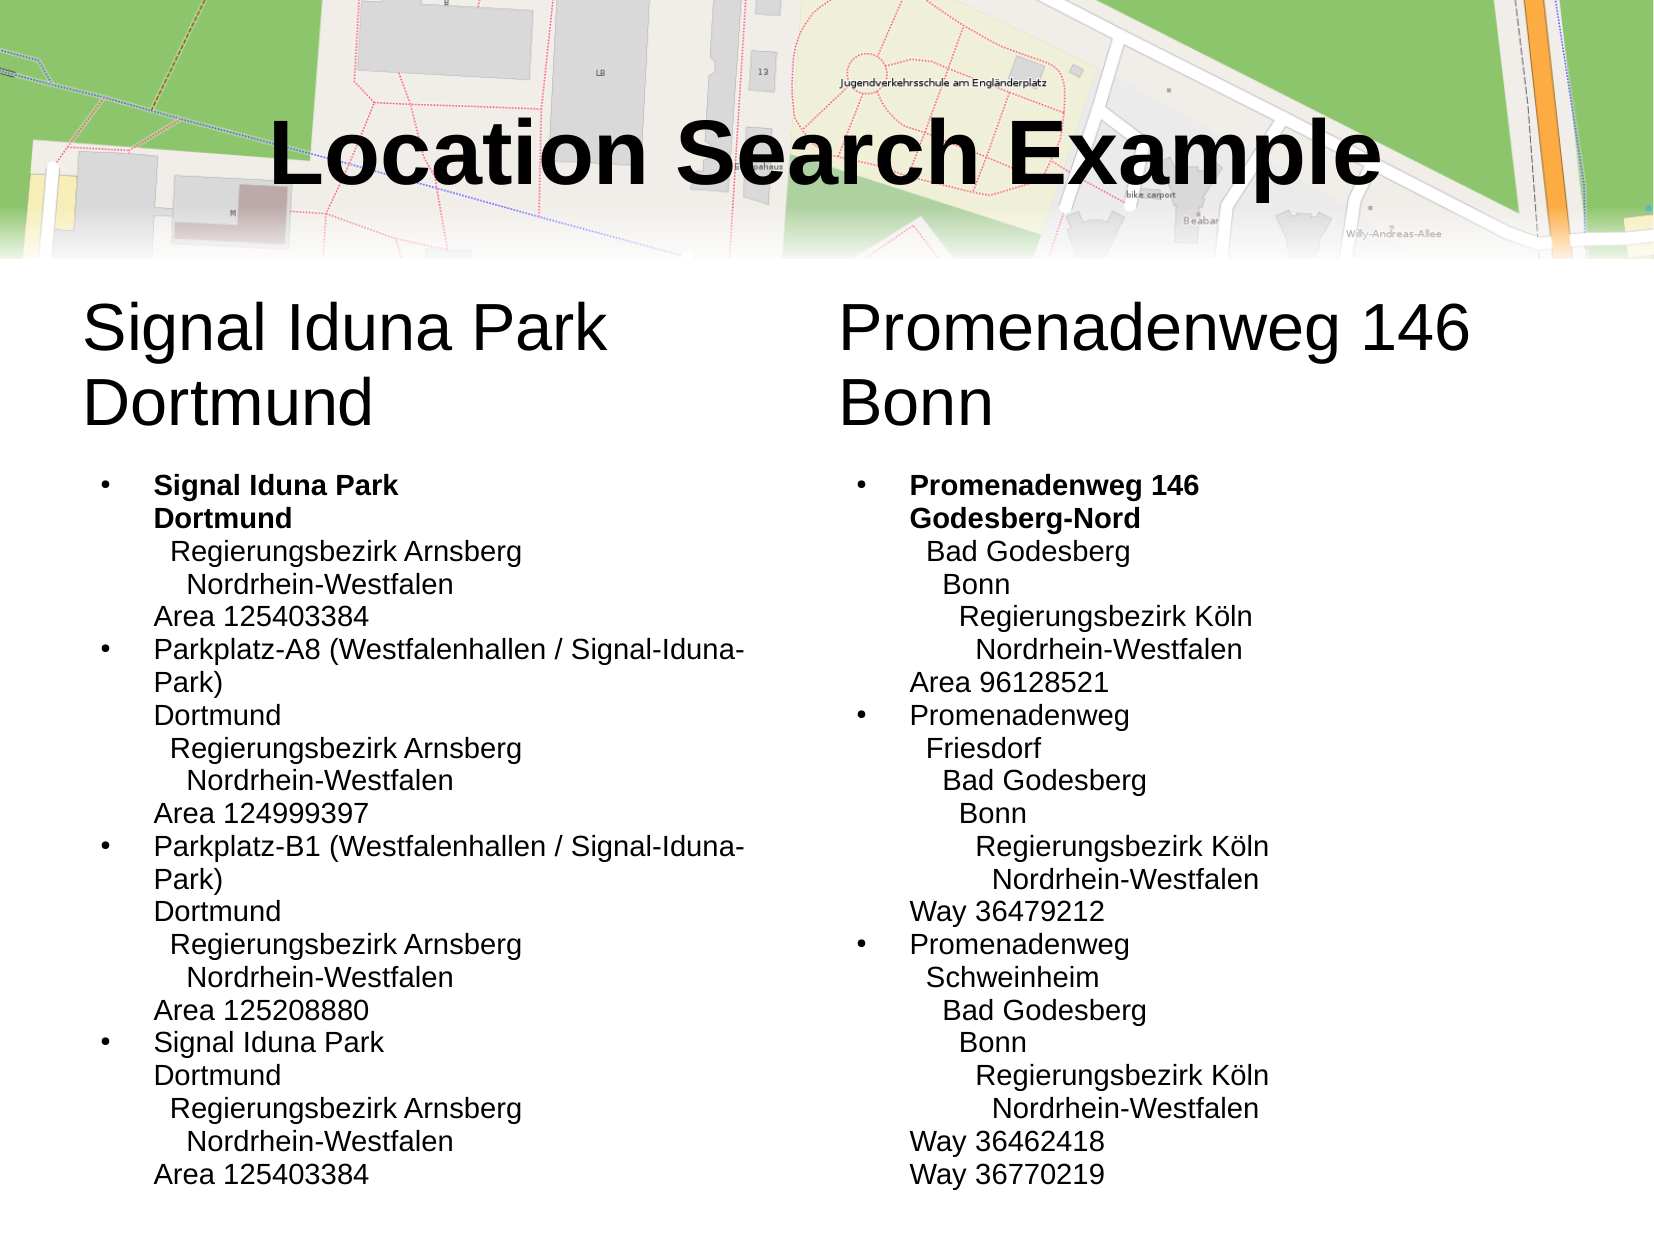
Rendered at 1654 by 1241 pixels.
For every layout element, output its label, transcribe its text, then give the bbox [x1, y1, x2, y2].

picture [0, 0, 1654, 211]
list Signal Iduna Park Dortmund Signal Iduna Park Dortmund Regierungsbezirk Arnsberg Nordrhein-Westfalen Area 125403384 Parkplatz-A8 (Westfalenhallen / Signal-Iduna-Park) Dortmund Regierungsbezirk Arnsberg Nordrhein-Westfalen Area 124999397 Parkplatz-B1 (Westfalenhallen / Signal-Iduna-Park) Dortmund Regierungsbezirk Arnsberg Nordrhein-Westfalen Area 125208880 Signal Iduna Park Dortmund Regierungsbezirk Arnsberg Nordrhein-Westfalen Area 125403384 [82, 290, 815, 1193]
title Location Search Example [82, 49, 1571, 257]
list Promenadenweg 146 Bonn Promenadenweg 146 Godesberg-Nord Bad Godesberg Bonn Regierungsbezirk Köln Nordrhein-Westfalen Area 96128521 Promenadenweg Friesdorf Bad Godesberg Bonn Regierungsbezirk Köln Nordrhein-Westfalen Way 36479212 Promenadenweg Schweinheim Bad Godesberg Bonn Regierungsbezirk Köln Nordrhein-Westfalen Way 36462418 Way 36770219 [838, 290, 1571, 1193]
